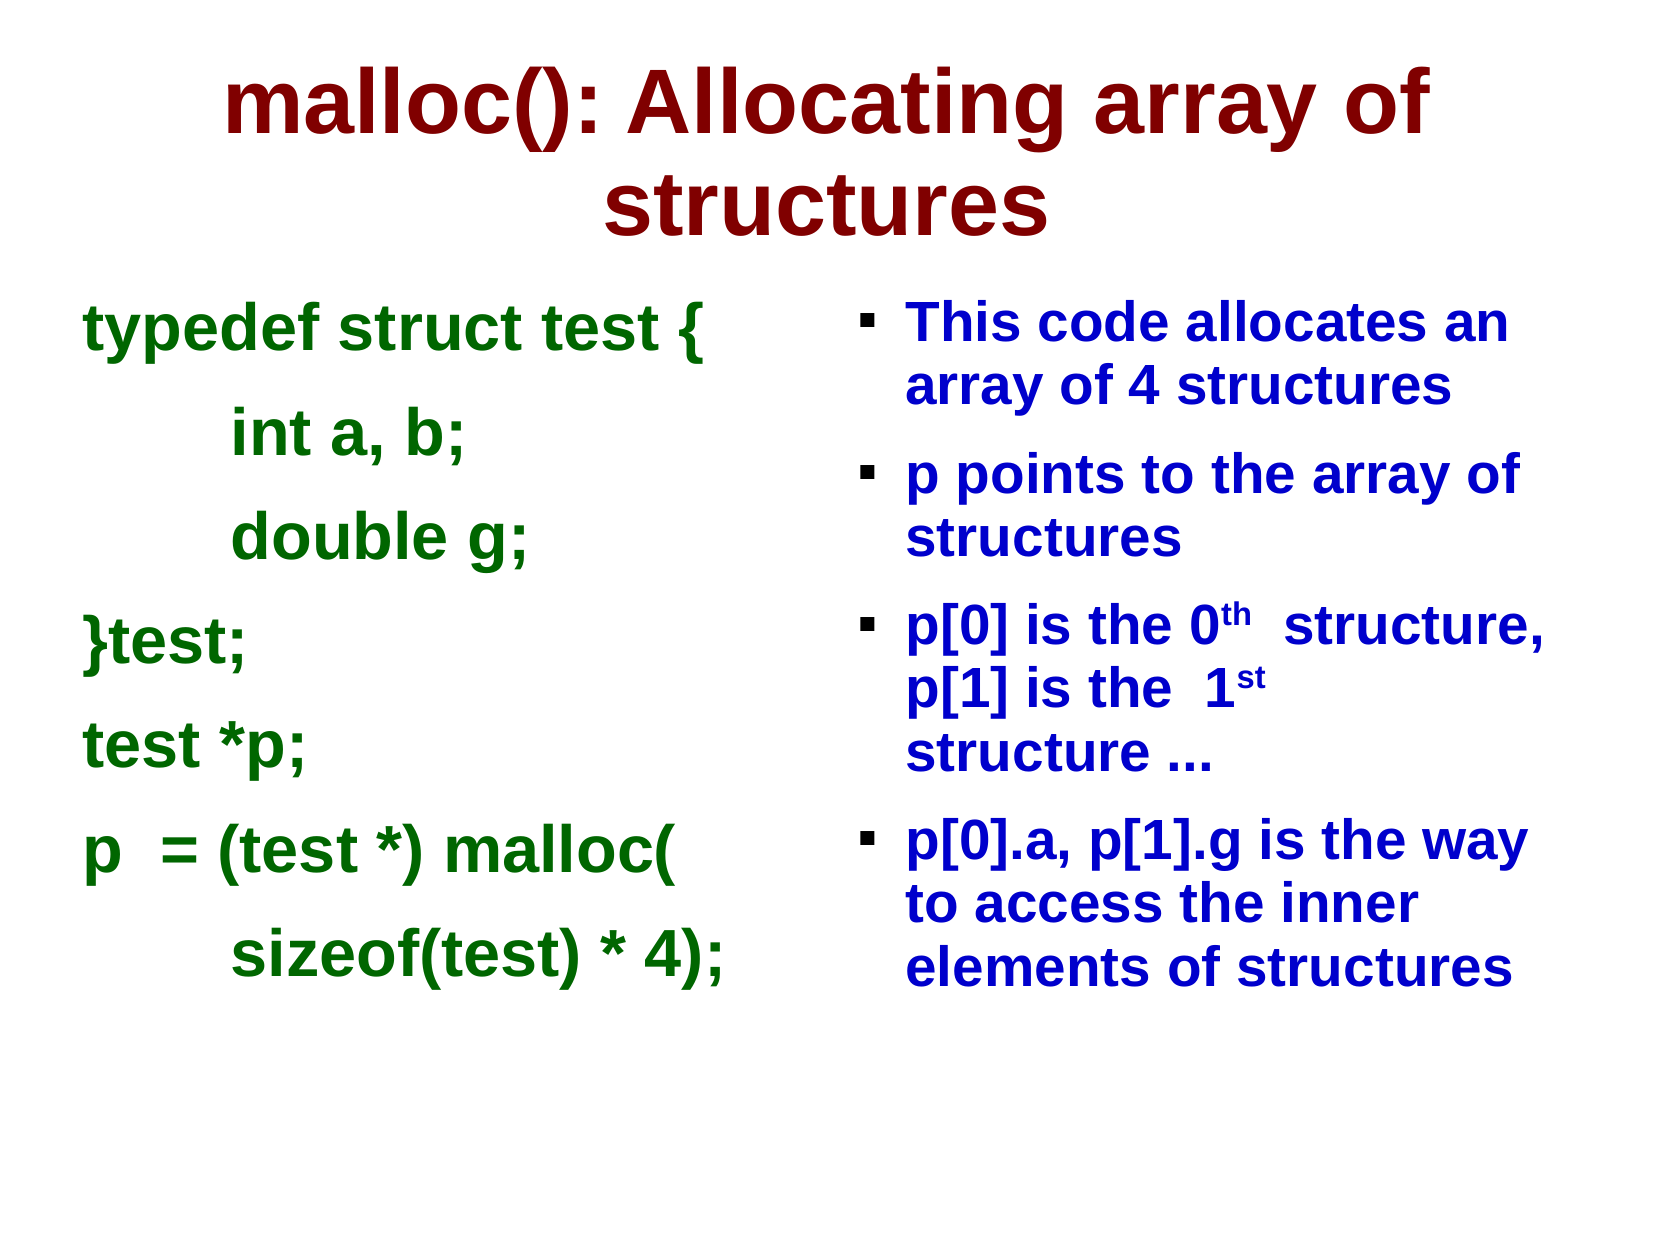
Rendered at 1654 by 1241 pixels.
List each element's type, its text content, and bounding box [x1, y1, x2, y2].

list This code allocates an array of 4 structures p points to the array of structures p[0] is the 0th structure, p[1] is the 1st structure ... p[0].a, p[1].g is the way to access the inner elements of structures [845, 290, 1572, 1010]
title malloc(): Allocating array of structures [82, 49, 1571, 257]
list typedef struct test { int a, b; double g; }test; test *p; p = (test *) malloc( sizeof(test) * 4); [82, 290, 809, 1010]
